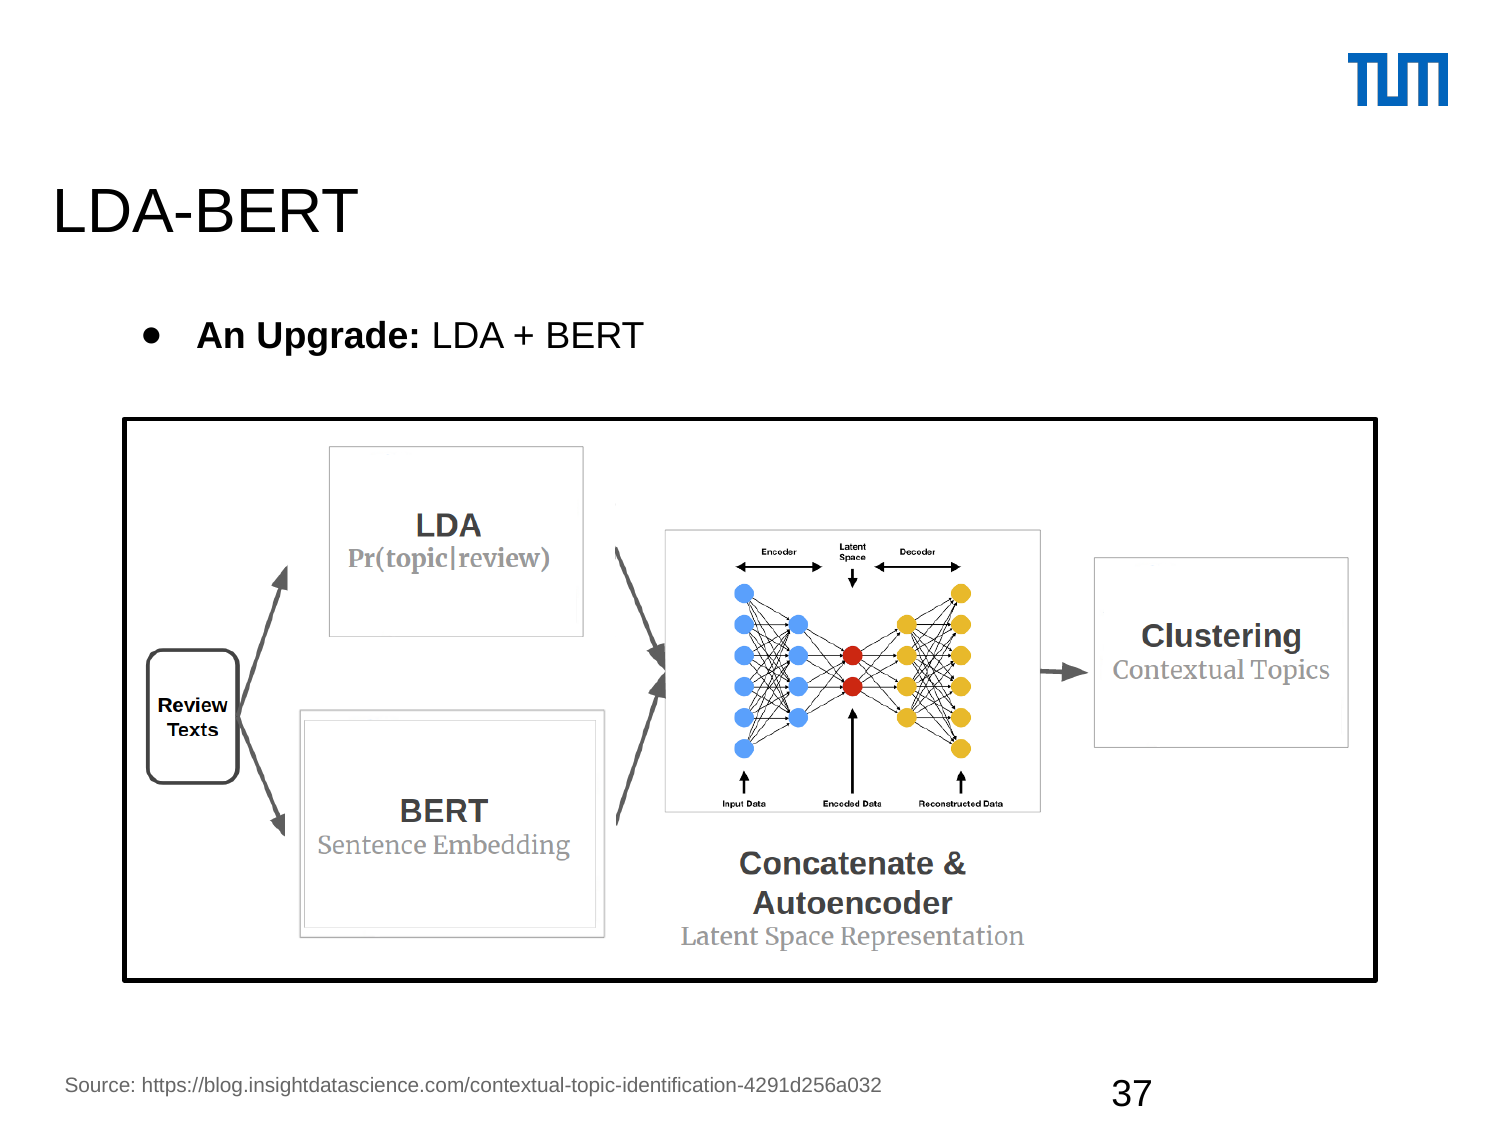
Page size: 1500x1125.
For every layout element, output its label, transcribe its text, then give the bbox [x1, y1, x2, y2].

text_box <number> [1111, 1061, 1448, 1122]
picture [1348, 53, 1448, 106]
picture [126, 421, 1374, 979]
text_box An Upgrade: LDA + BERT [106, 273, 702, 372]
text_box Source: https://blog.insightdatascience.com/contextual-topic-identification-4291d256a032 [49, 1056, 1380, 1113]
text_box LDA-BERT [52, 165, 1449, 233]
